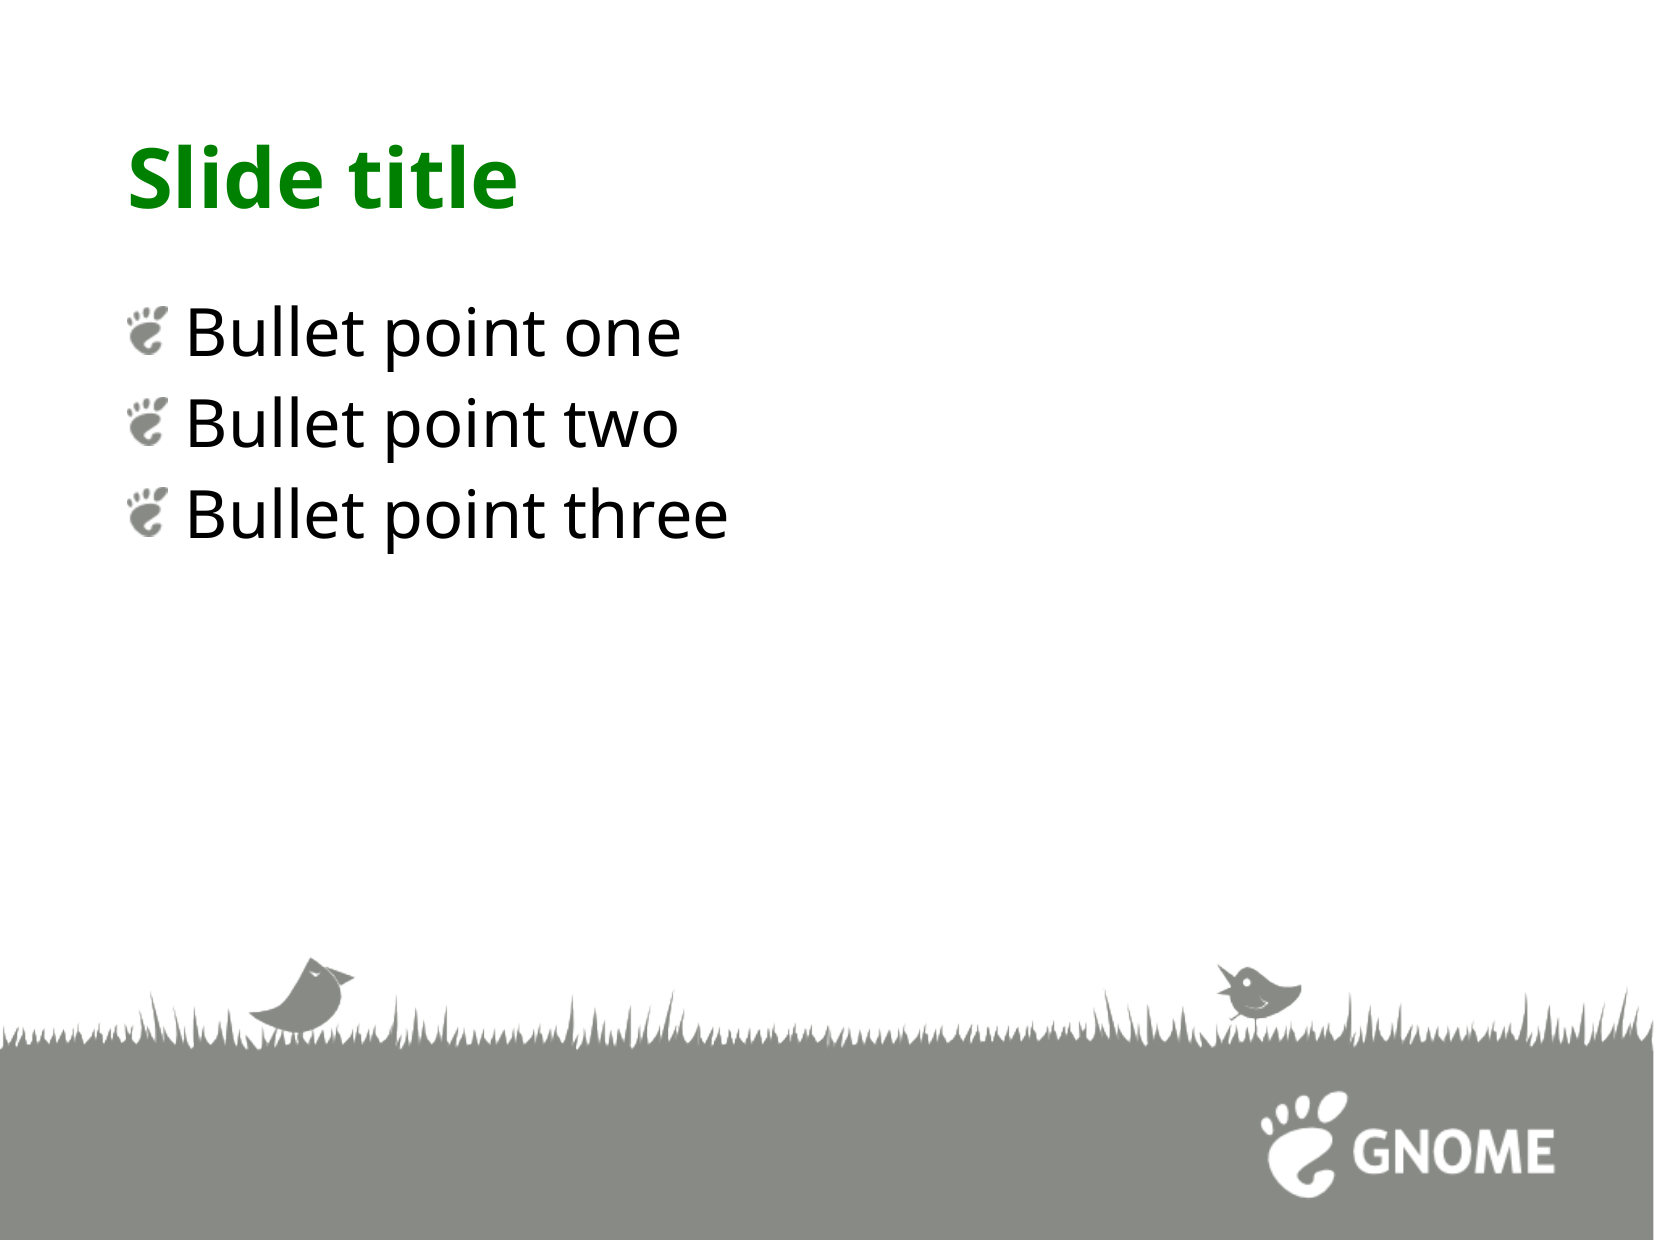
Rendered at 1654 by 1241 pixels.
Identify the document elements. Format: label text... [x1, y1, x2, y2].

text_box Slide title [112, 112, 1276, 239]
text_box Bullet point one Bullet point two Bullet point three [112, 277, 1276, 557]
picture [0, 0, 1654, 1241]
